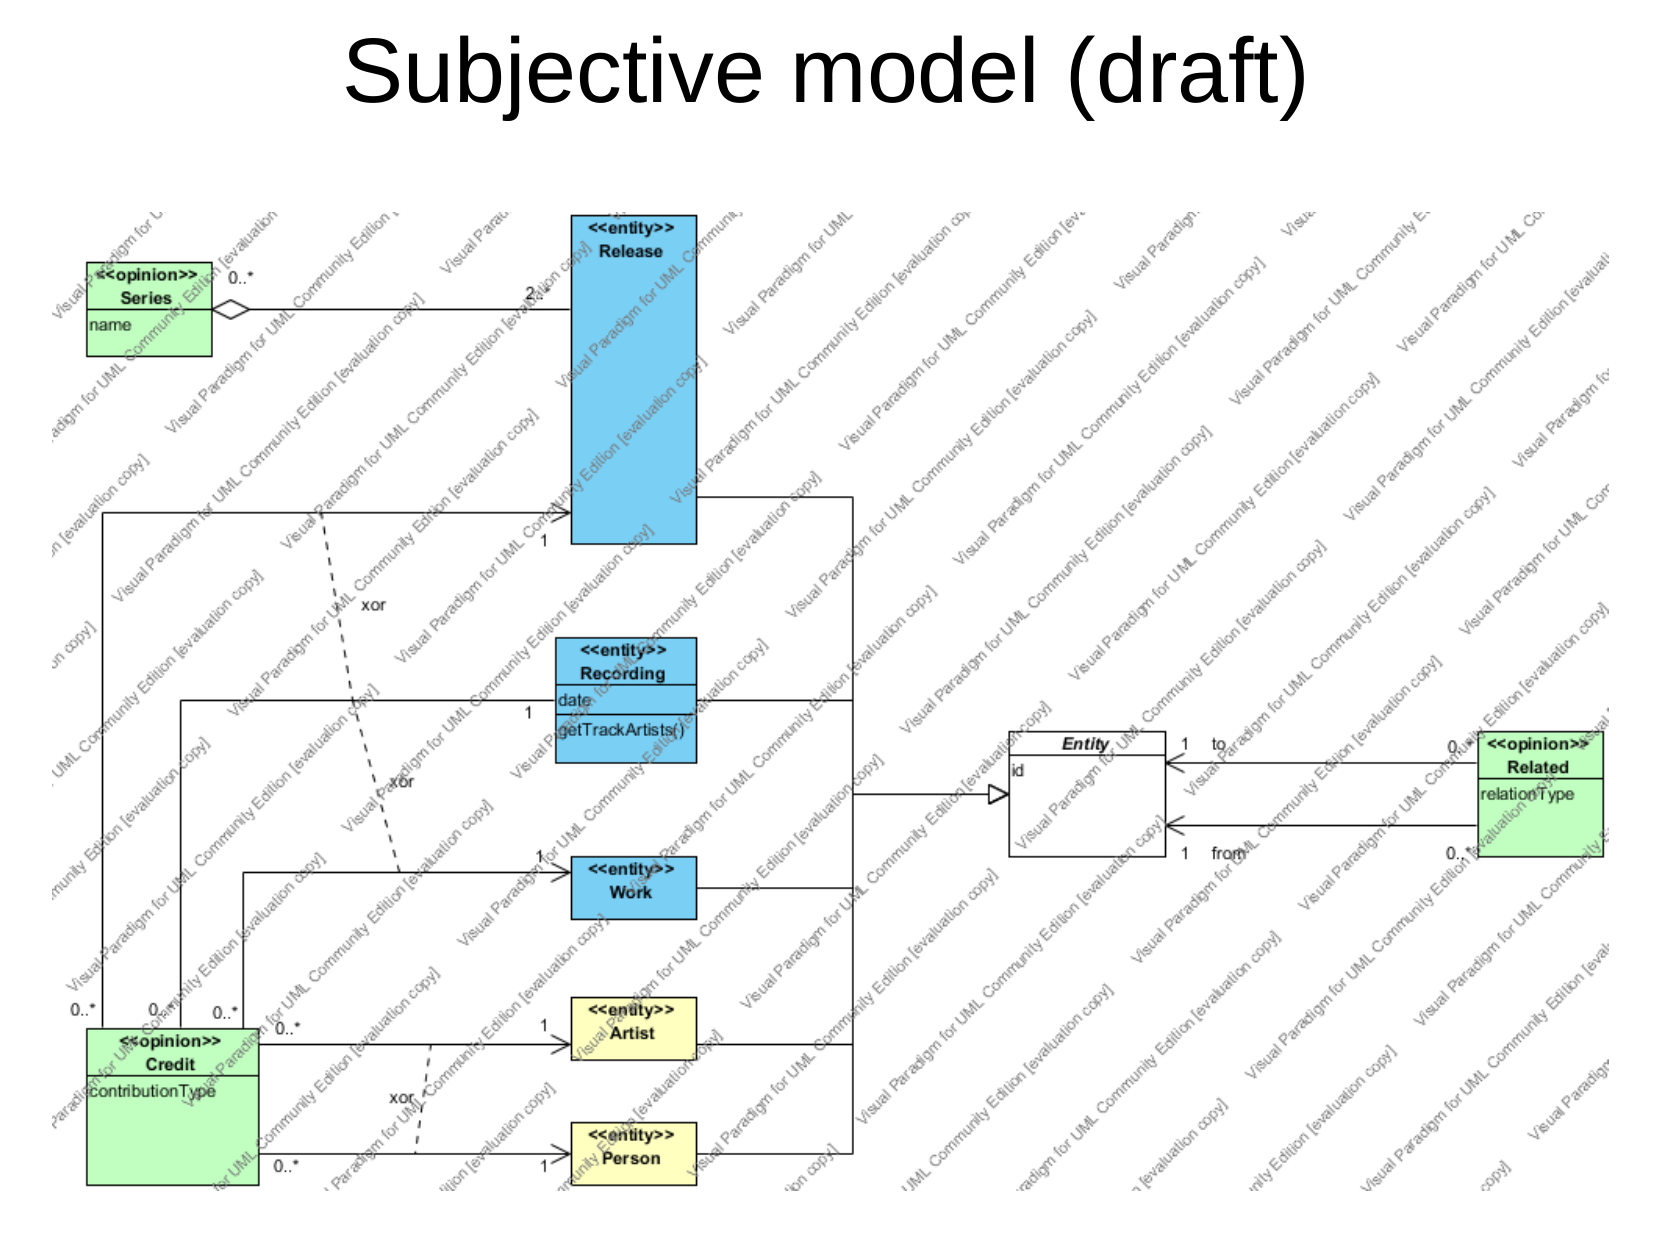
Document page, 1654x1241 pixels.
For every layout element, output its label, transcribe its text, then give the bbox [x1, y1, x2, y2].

title Subjective model (draft) [82, 0, 1571, 167]
picture [52, 212, 1609, 1191]
